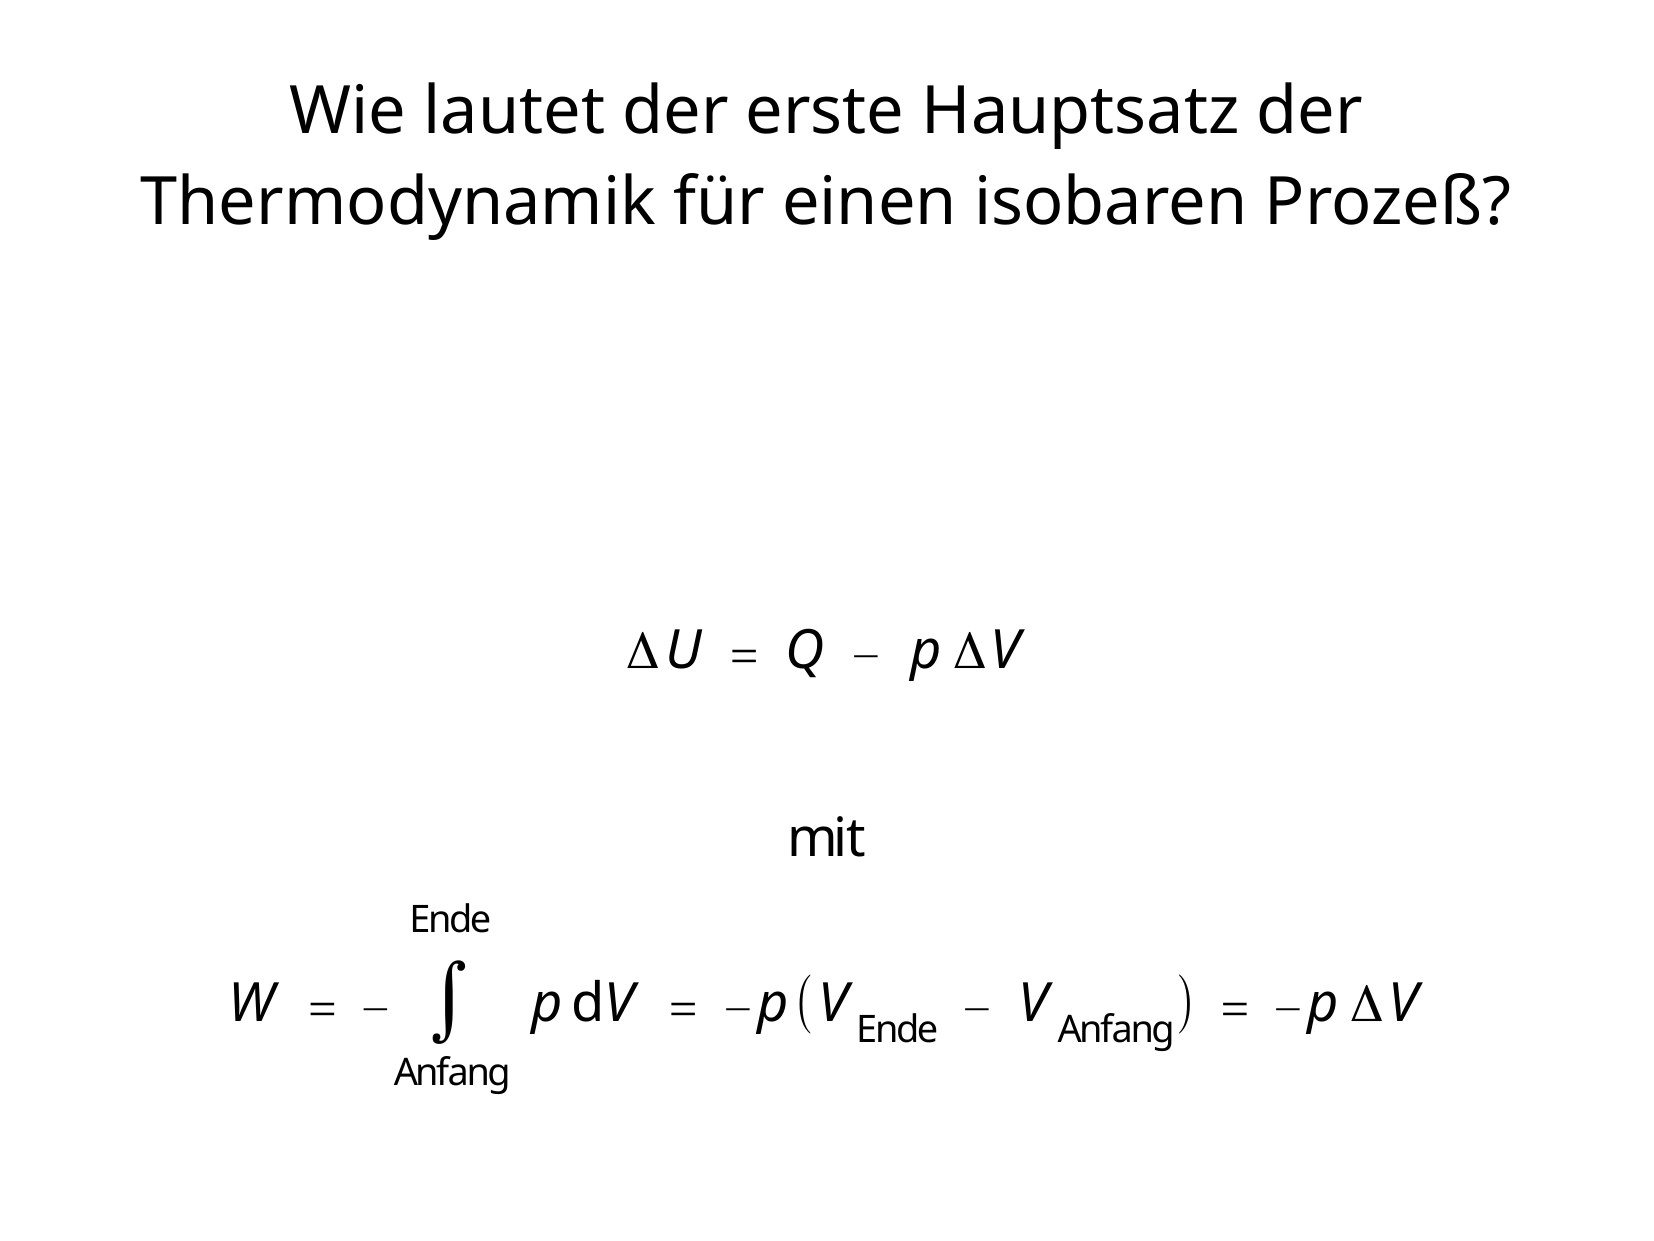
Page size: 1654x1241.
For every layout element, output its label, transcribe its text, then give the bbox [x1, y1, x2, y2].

chart [221, 617, 1432, 1096]
title Wie lautet der erste Hauptsatz der Thermodynamik für einen isobaren Prozeß? [82, 49, 1571, 257]
